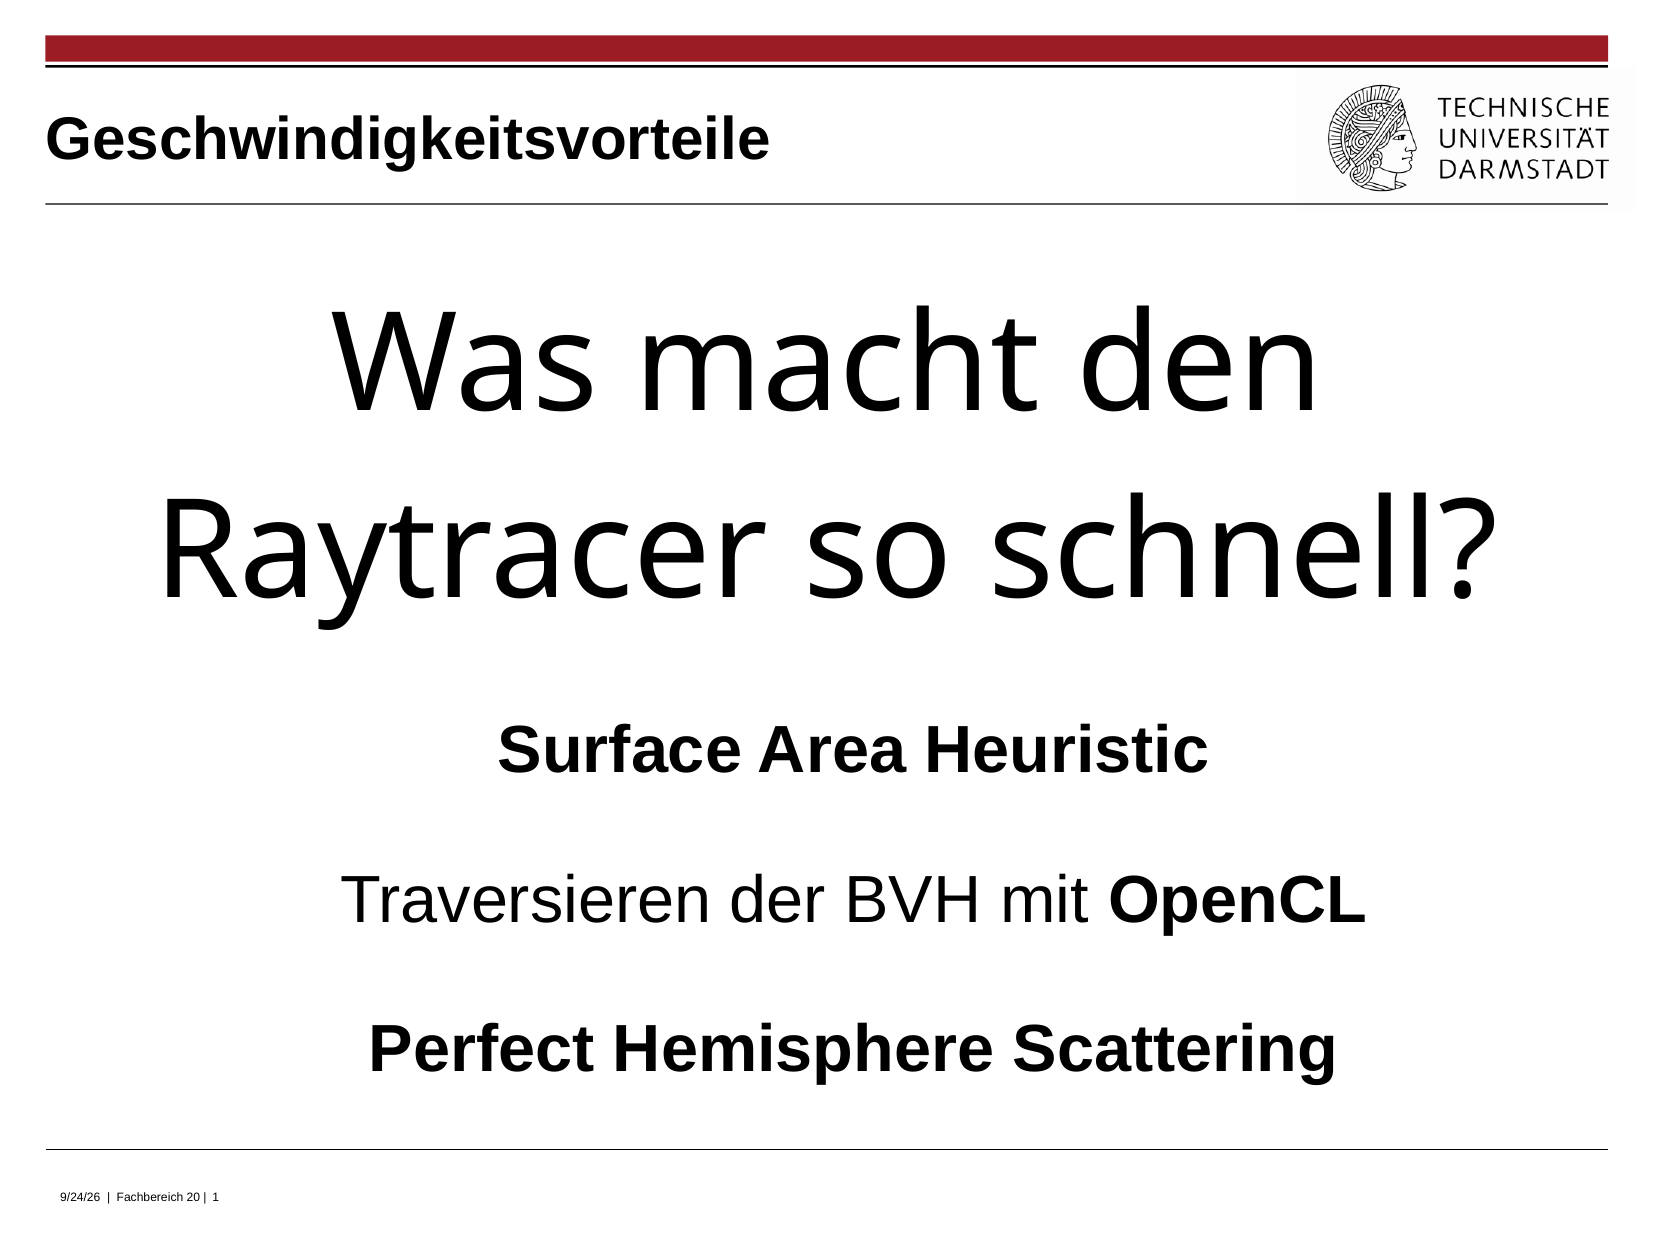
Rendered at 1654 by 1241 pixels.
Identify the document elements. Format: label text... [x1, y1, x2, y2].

subtitle Was macht den Raytracer so schnell? Surface Area Heuristic Traversieren der BVH mit OpenCL Perfect Hemisphere Scattering [50, 225, 1604, 1125]
title Geschwindigkeitsvorteile [45, 48, 1247, 200]
picture [1296, 66, 1636, 210]
